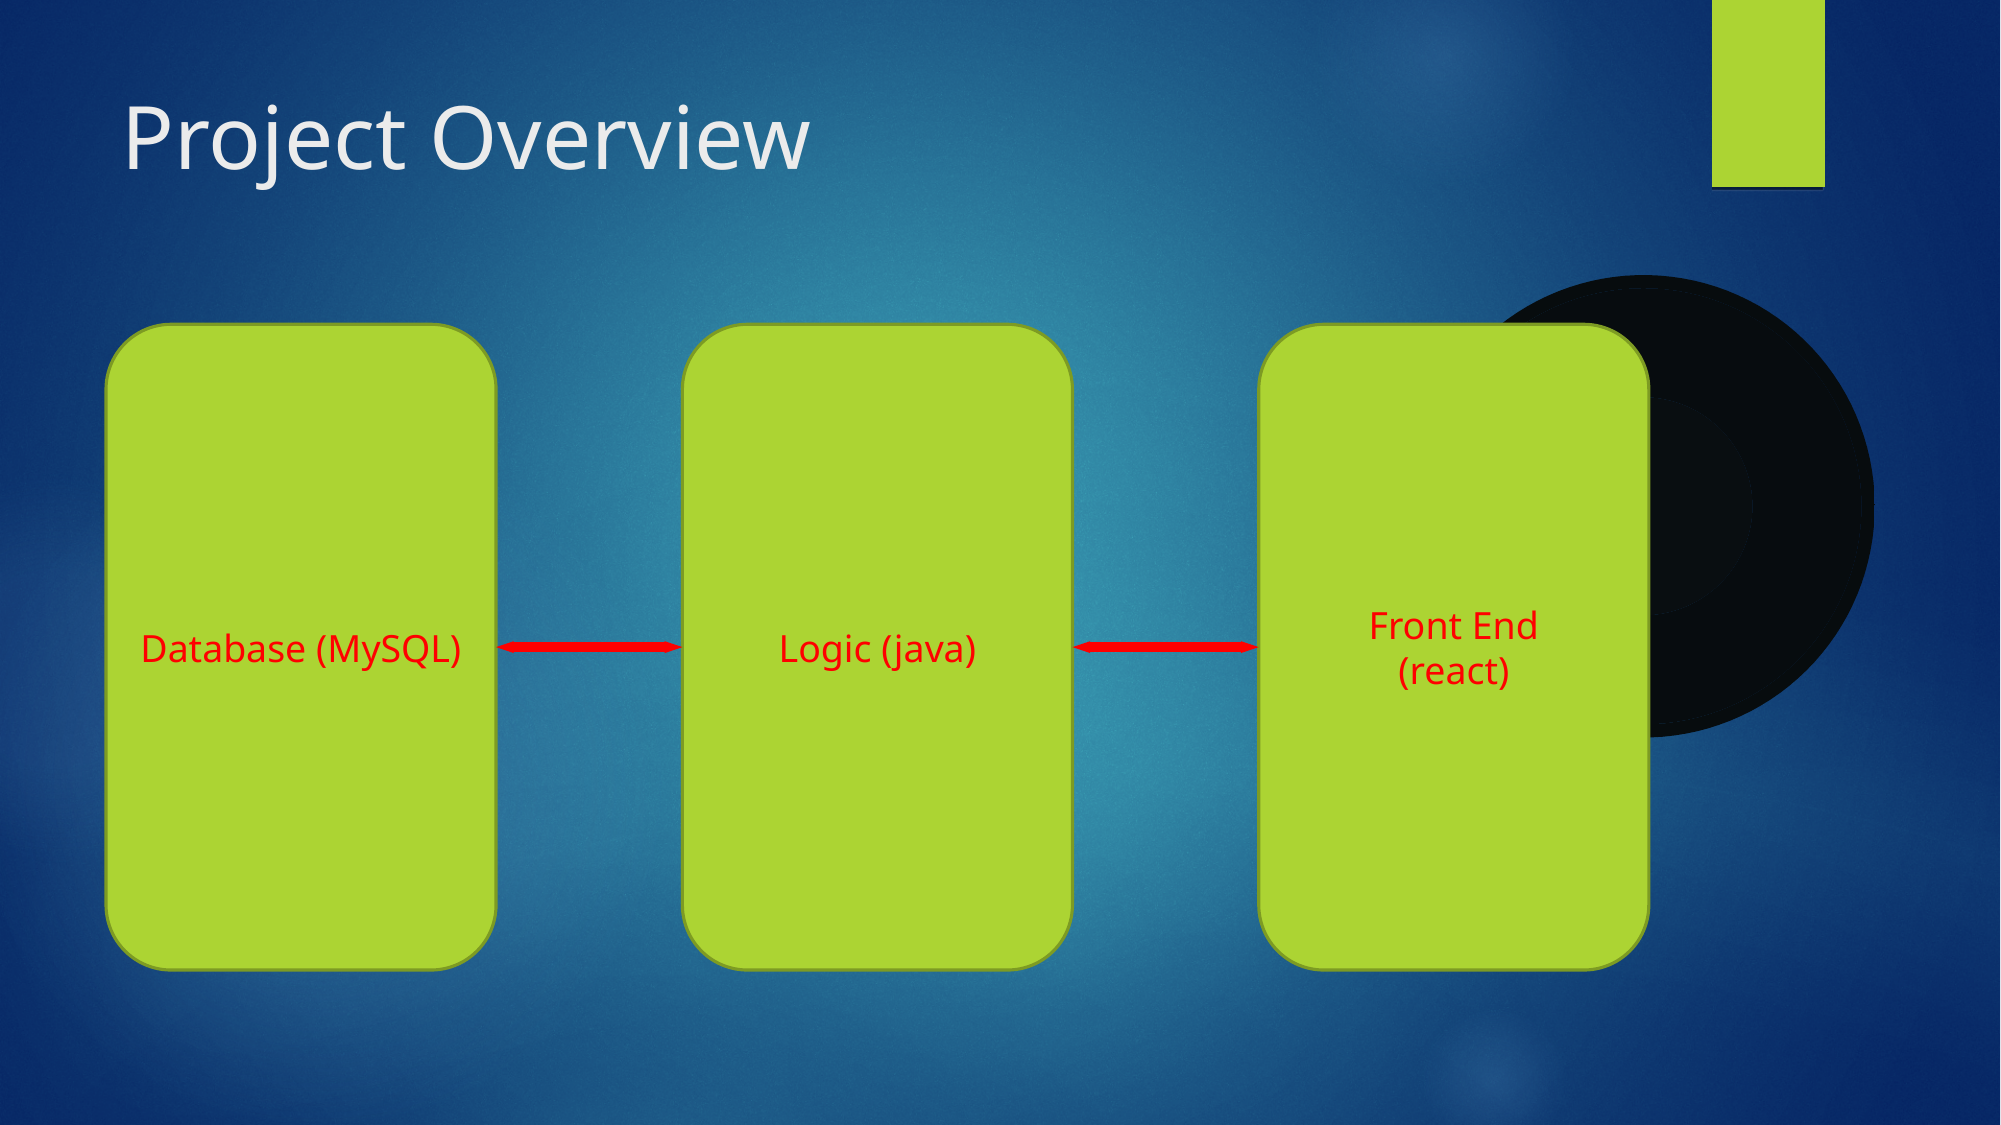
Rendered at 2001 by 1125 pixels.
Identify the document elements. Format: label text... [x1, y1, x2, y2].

title Project Overview [106, 74, 1649, 305]
text_box Database (MySQL) [106, 324, 497, 971]
text_box Front End (react) [1258, 324, 1649, 971]
text_box Logic (java) [682, 324, 1073, 971]
